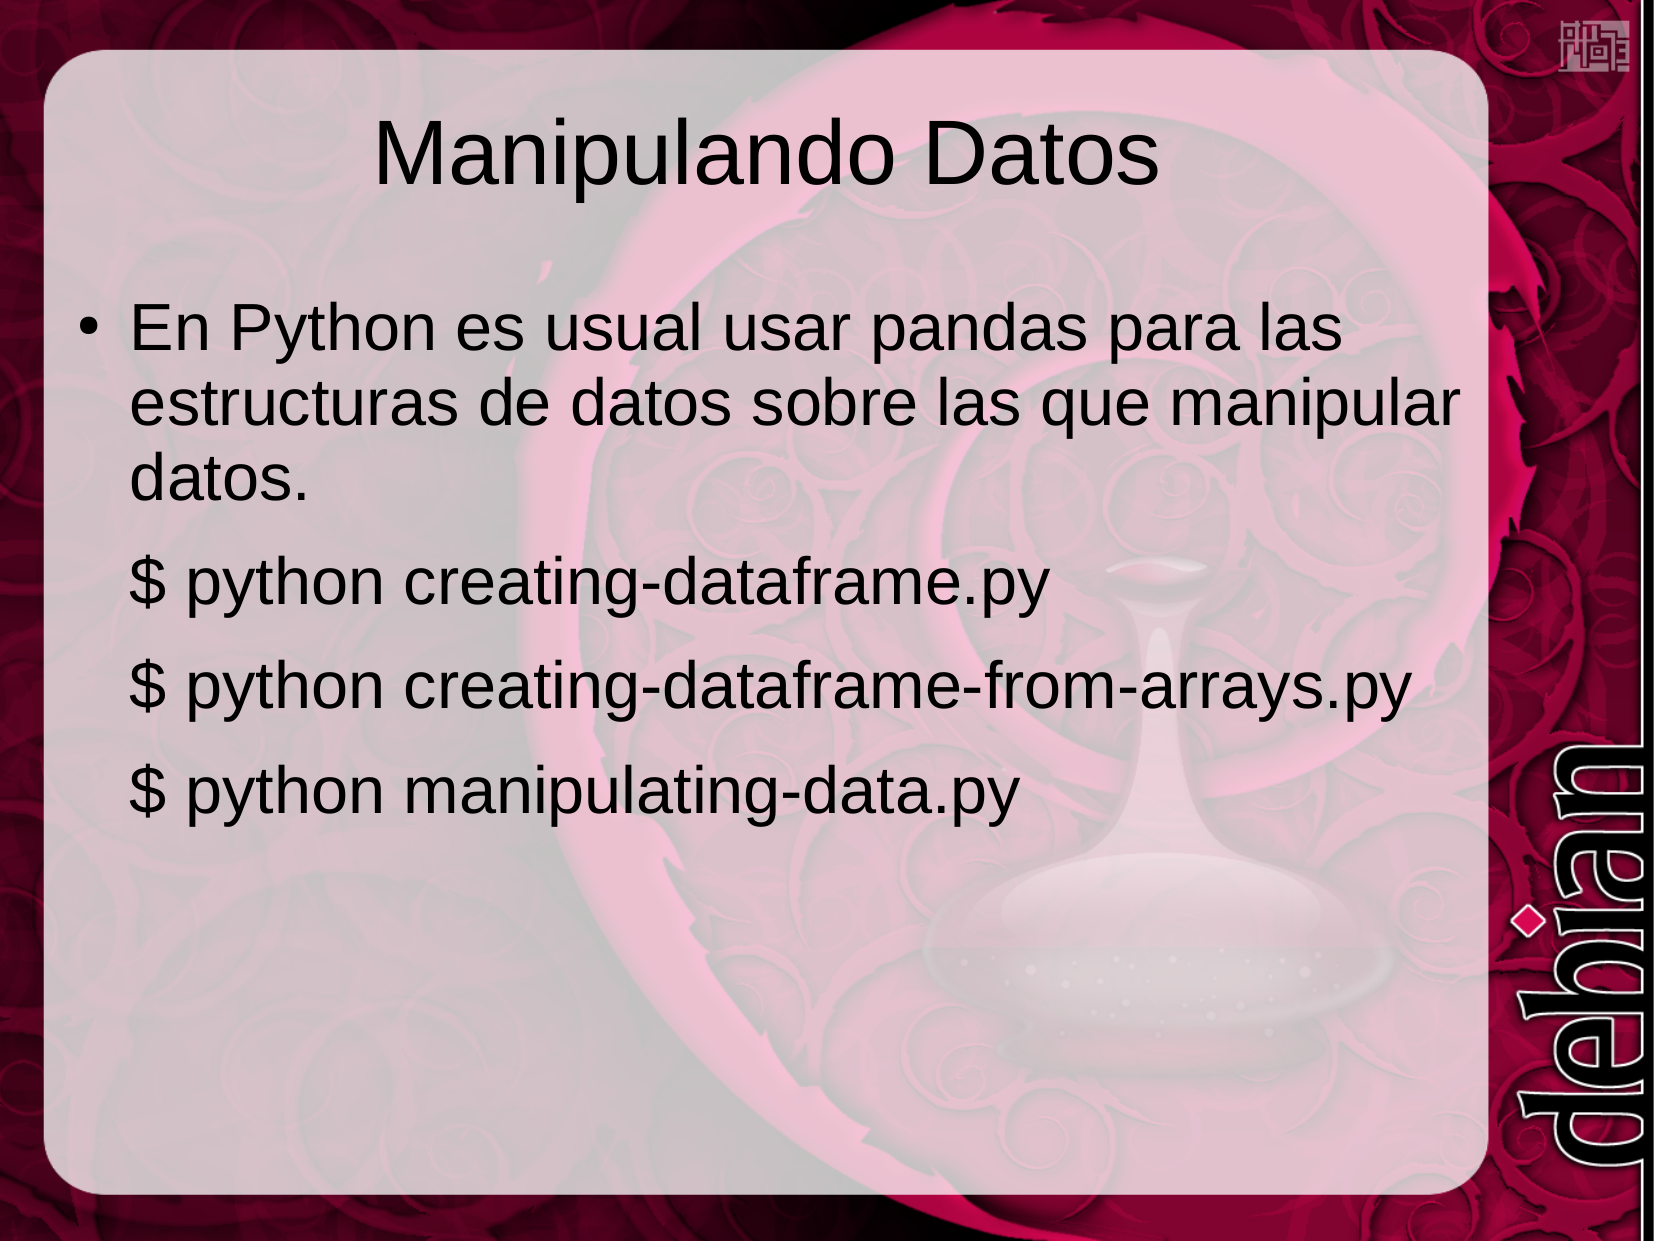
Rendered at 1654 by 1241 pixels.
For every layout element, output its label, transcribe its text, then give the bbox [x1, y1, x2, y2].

list En Python es usual usar pandas para las estructuras de datos sobre las que manipular datos. $ python creating-dataframe.py $ python creating-dataframe-from-arrays.py $ python manipulating-data.py [59, 290, 1477, 1109]
picture [0, 0, 1654, 1241]
title Manipulando Datos [59, 49, 1477, 257]
